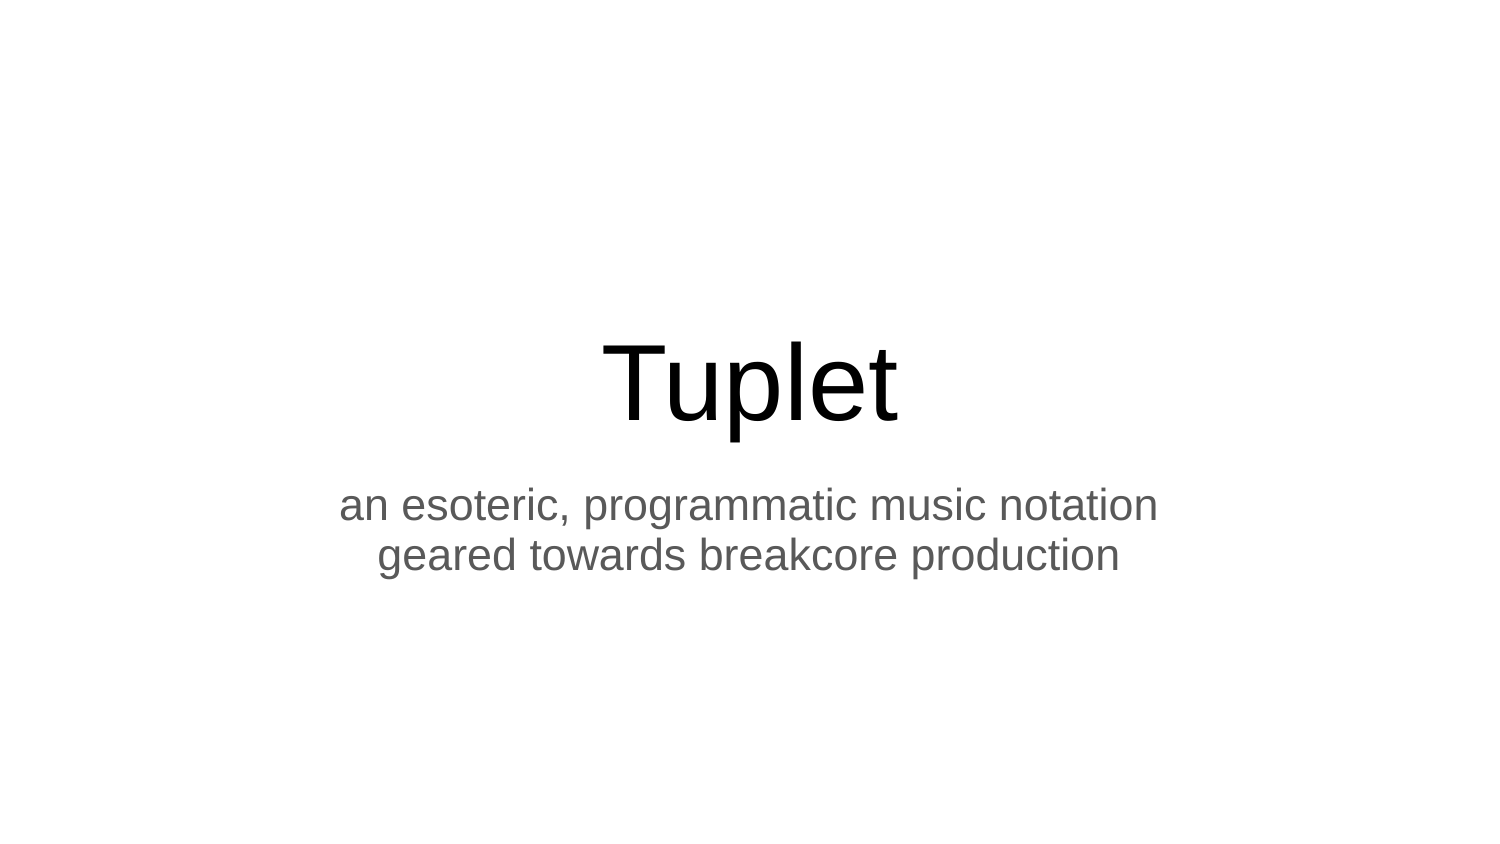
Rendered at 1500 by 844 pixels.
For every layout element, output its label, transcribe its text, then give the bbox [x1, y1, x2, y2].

subtitle an esoteric, programmatic music notation geared towards breakcore production [51, 464, 1449, 595]
title Tuplet [51, 122, 1449, 459]
